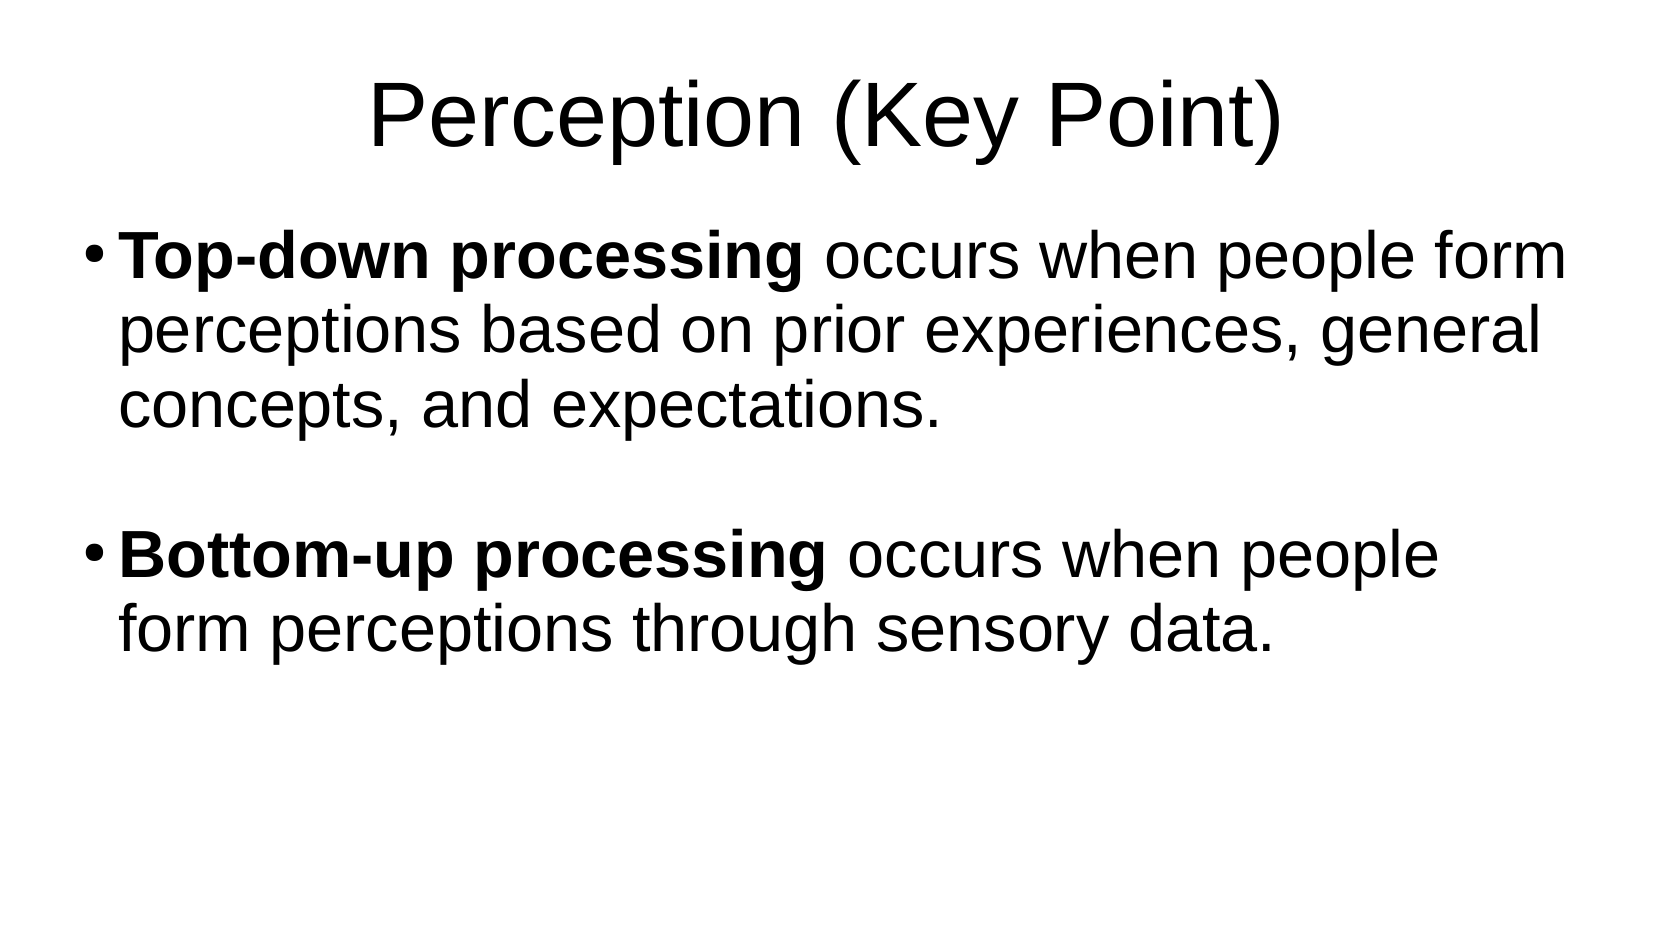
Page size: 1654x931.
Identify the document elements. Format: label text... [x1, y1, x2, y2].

subtitle Top-down processing occurs when people form perceptions based on prior experiences, general concepts, and expectations. Bottom-up processing occurs when people form perceptions through sensory data. [82, 217, 1571, 758]
title Perception (Key Point) [82, 37, 1571, 193]
